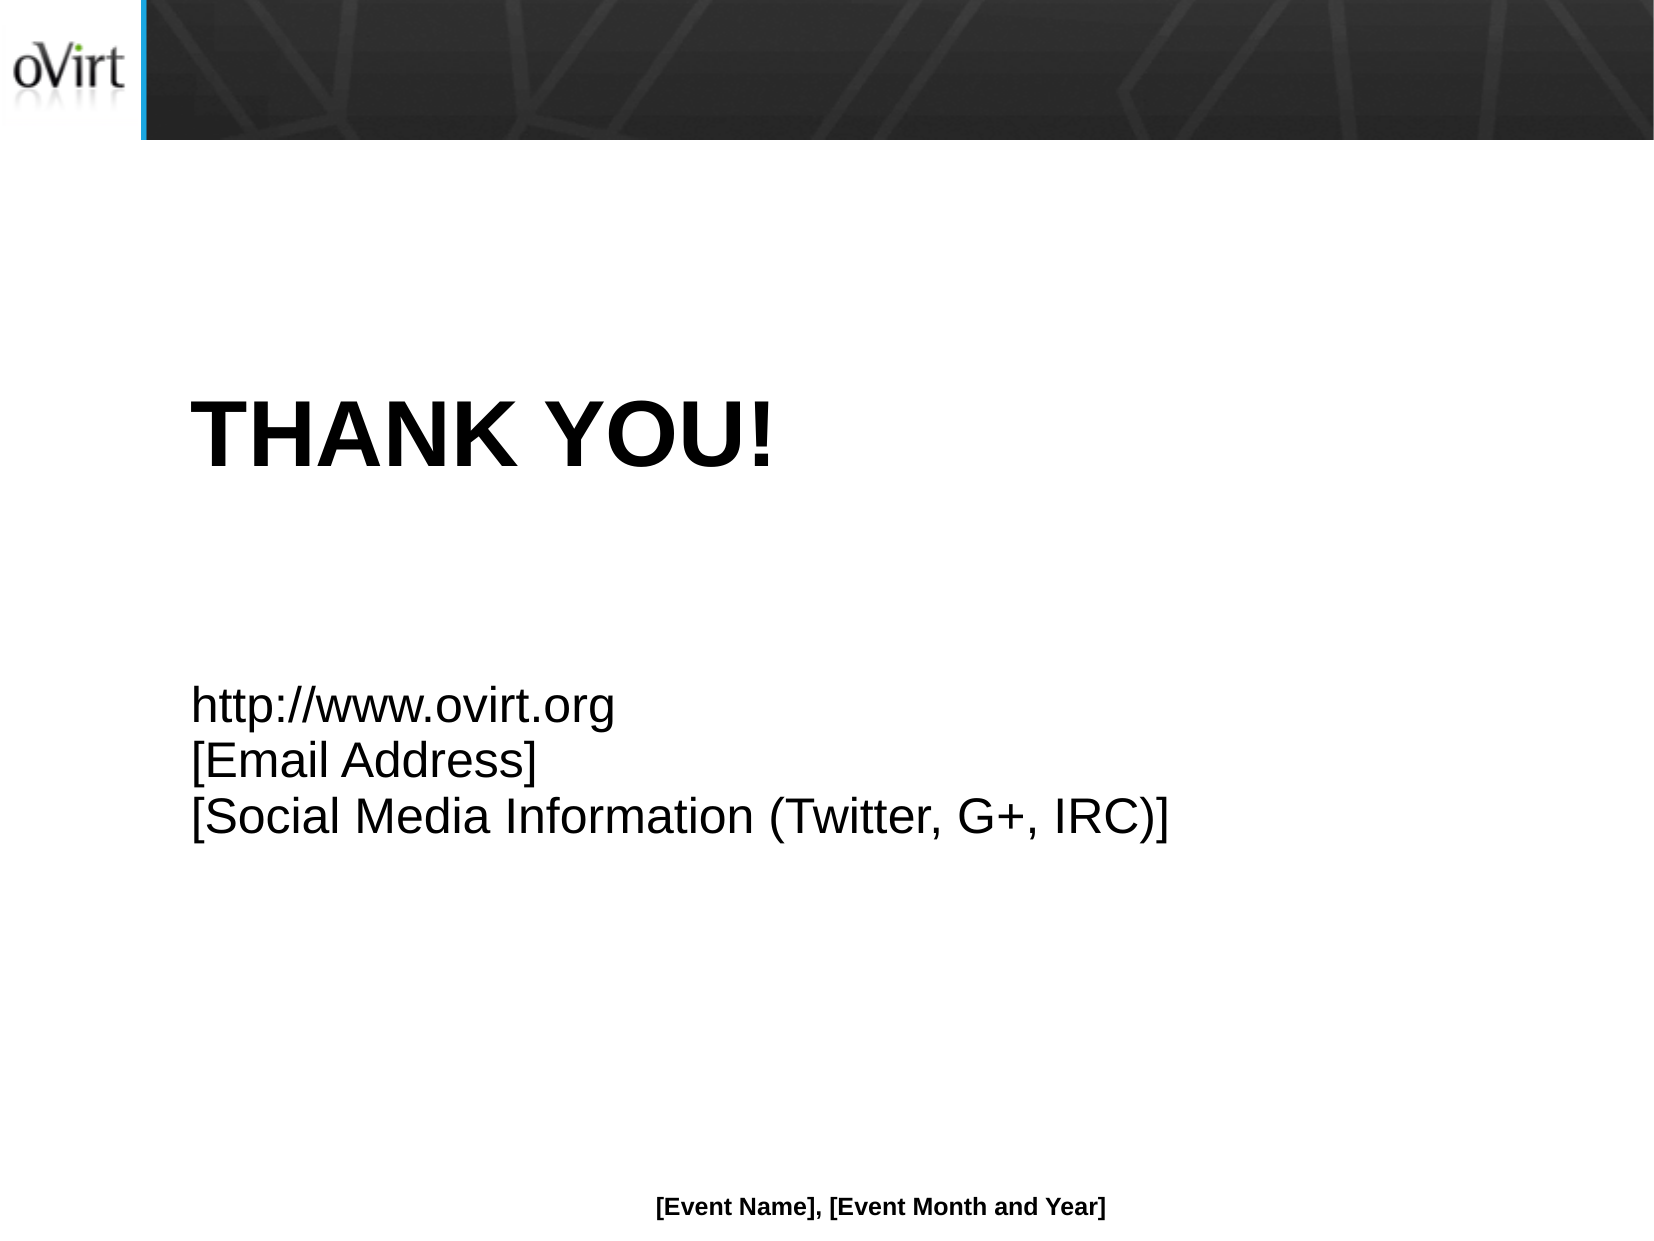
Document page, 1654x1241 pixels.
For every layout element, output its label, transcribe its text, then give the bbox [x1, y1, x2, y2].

text_box THANK YOU! [175, 374, 1549, 510]
picture [0, 0, 1654, 140]
text_box http://www.ovirt.org [Email Address] [Social Media Information (Twitter, G+, IRC)] [176, 669, 1549, 852]
